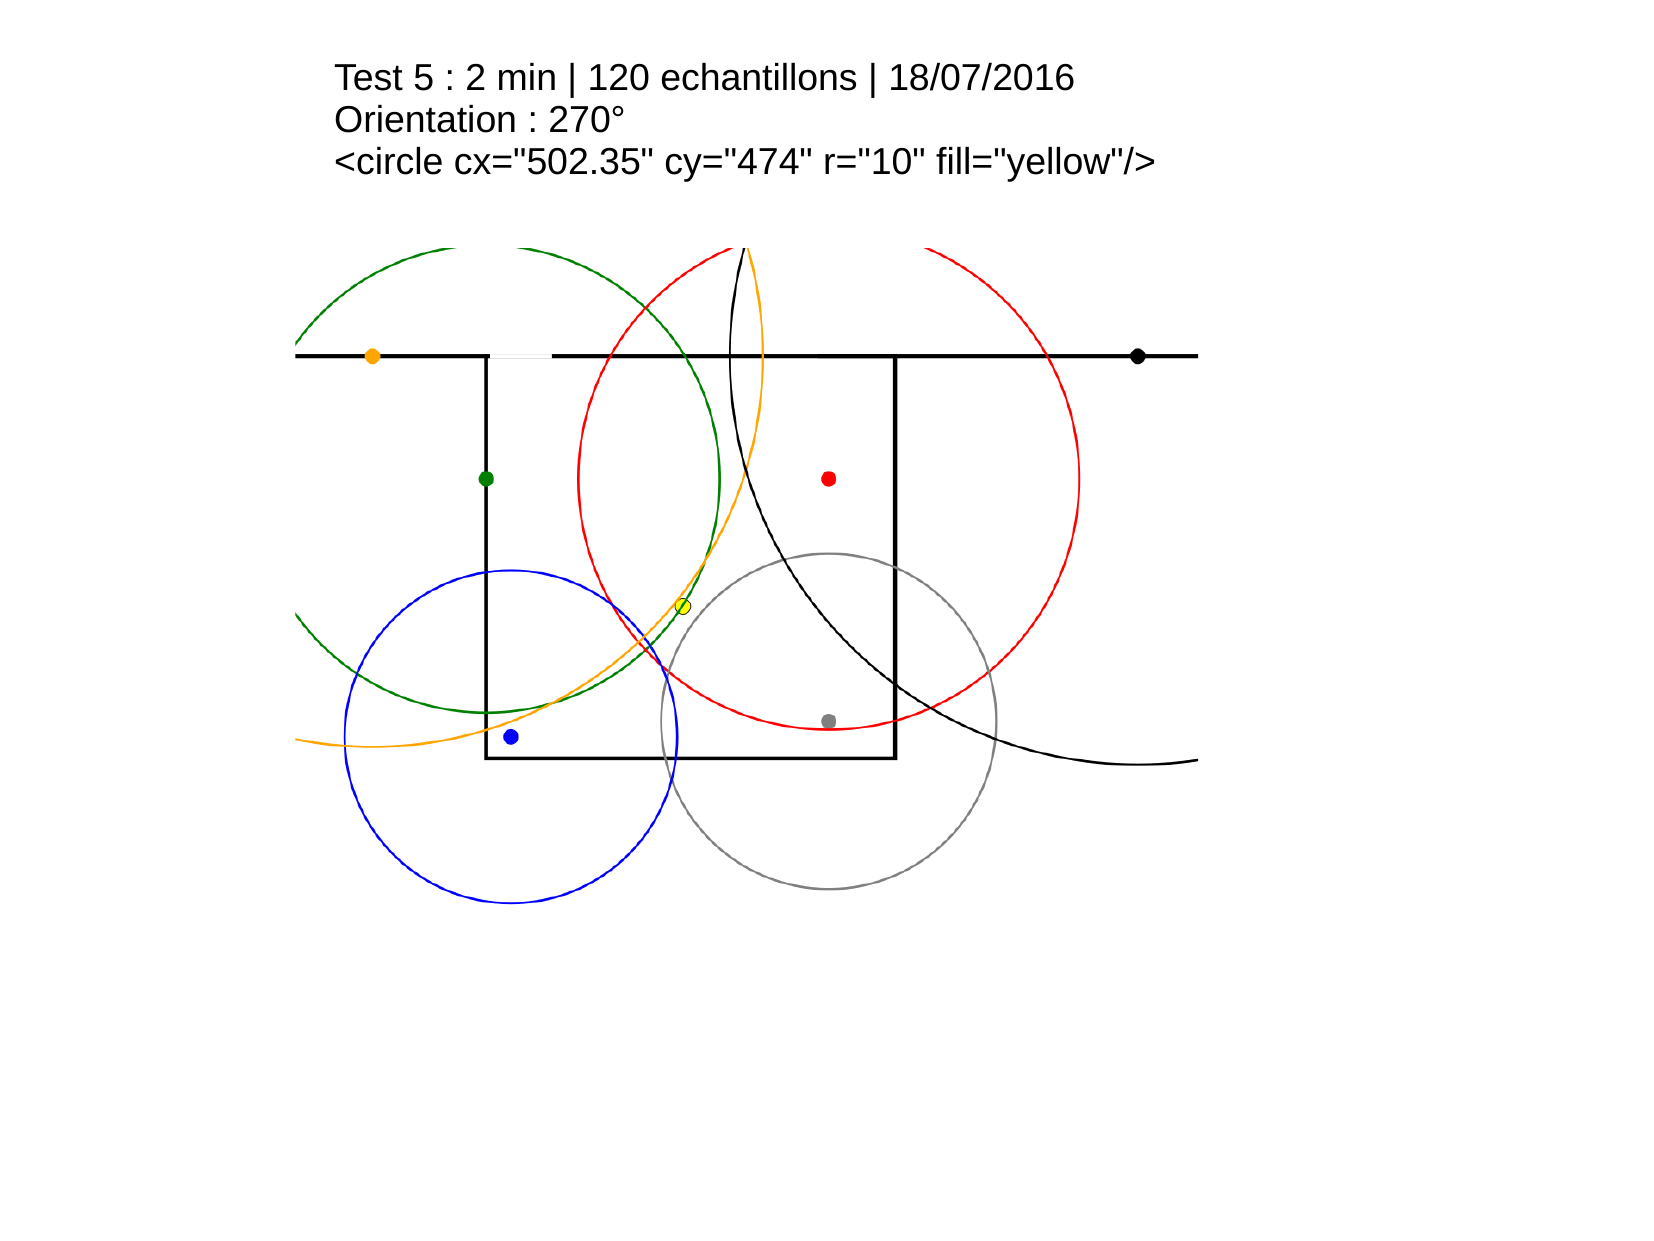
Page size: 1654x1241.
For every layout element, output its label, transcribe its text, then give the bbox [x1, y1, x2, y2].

picture [295, 248, 1199, 934]
text_box Test 5 : 2 min | 120 echantillons | 18/07/2016 Orientation : 270° <circle cx="502.35" cy="474" r="10" fill="yellow"/> [319, 49, 1180, 191]
